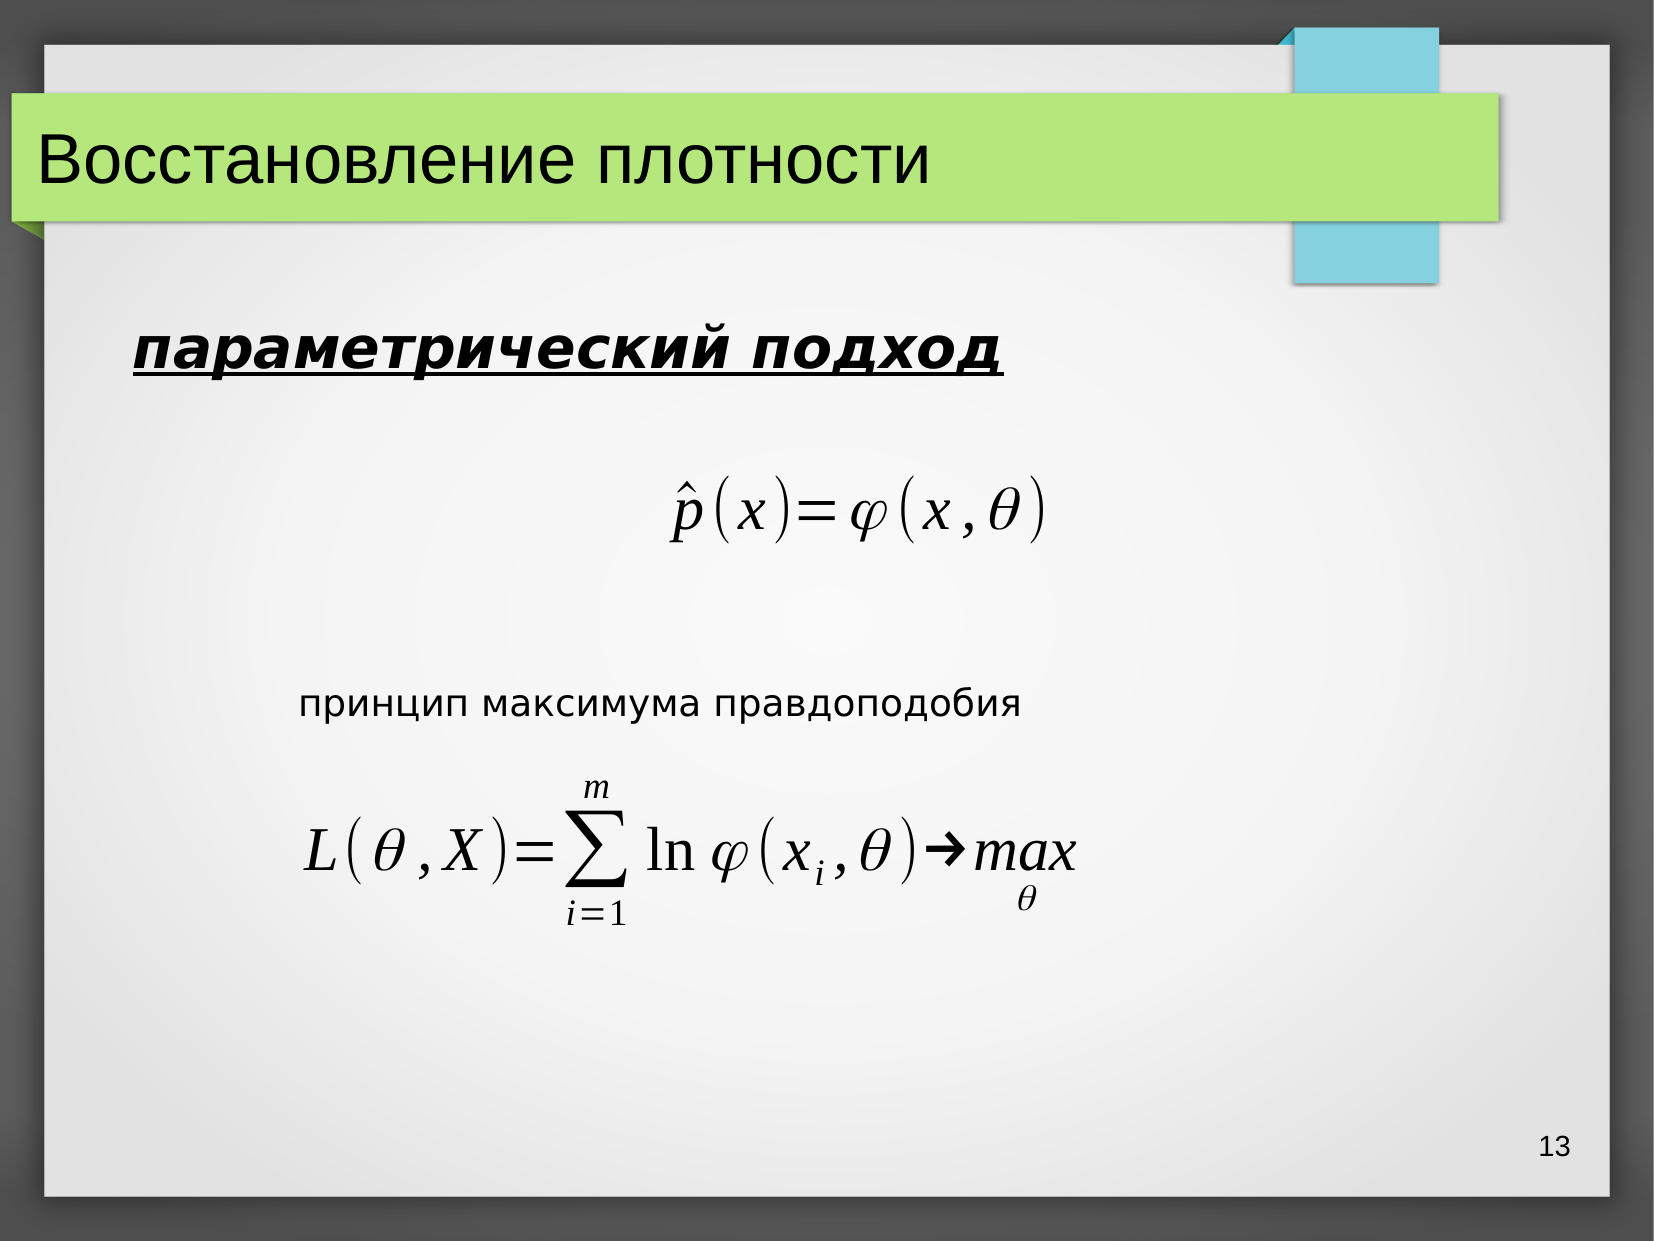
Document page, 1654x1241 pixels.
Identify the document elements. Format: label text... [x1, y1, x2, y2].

picture [0, 0, 1654, 1241]
title Восстановление плотности [35, 118, 1489, 200]
chart [661, 472, 1055, 548]
text_box параметрический подход [118, 307, 1052, 390]
text_box принцип максимума правдоподобия [283, 673, 1099, 733]
chart [295, 764, 1087, 934]
